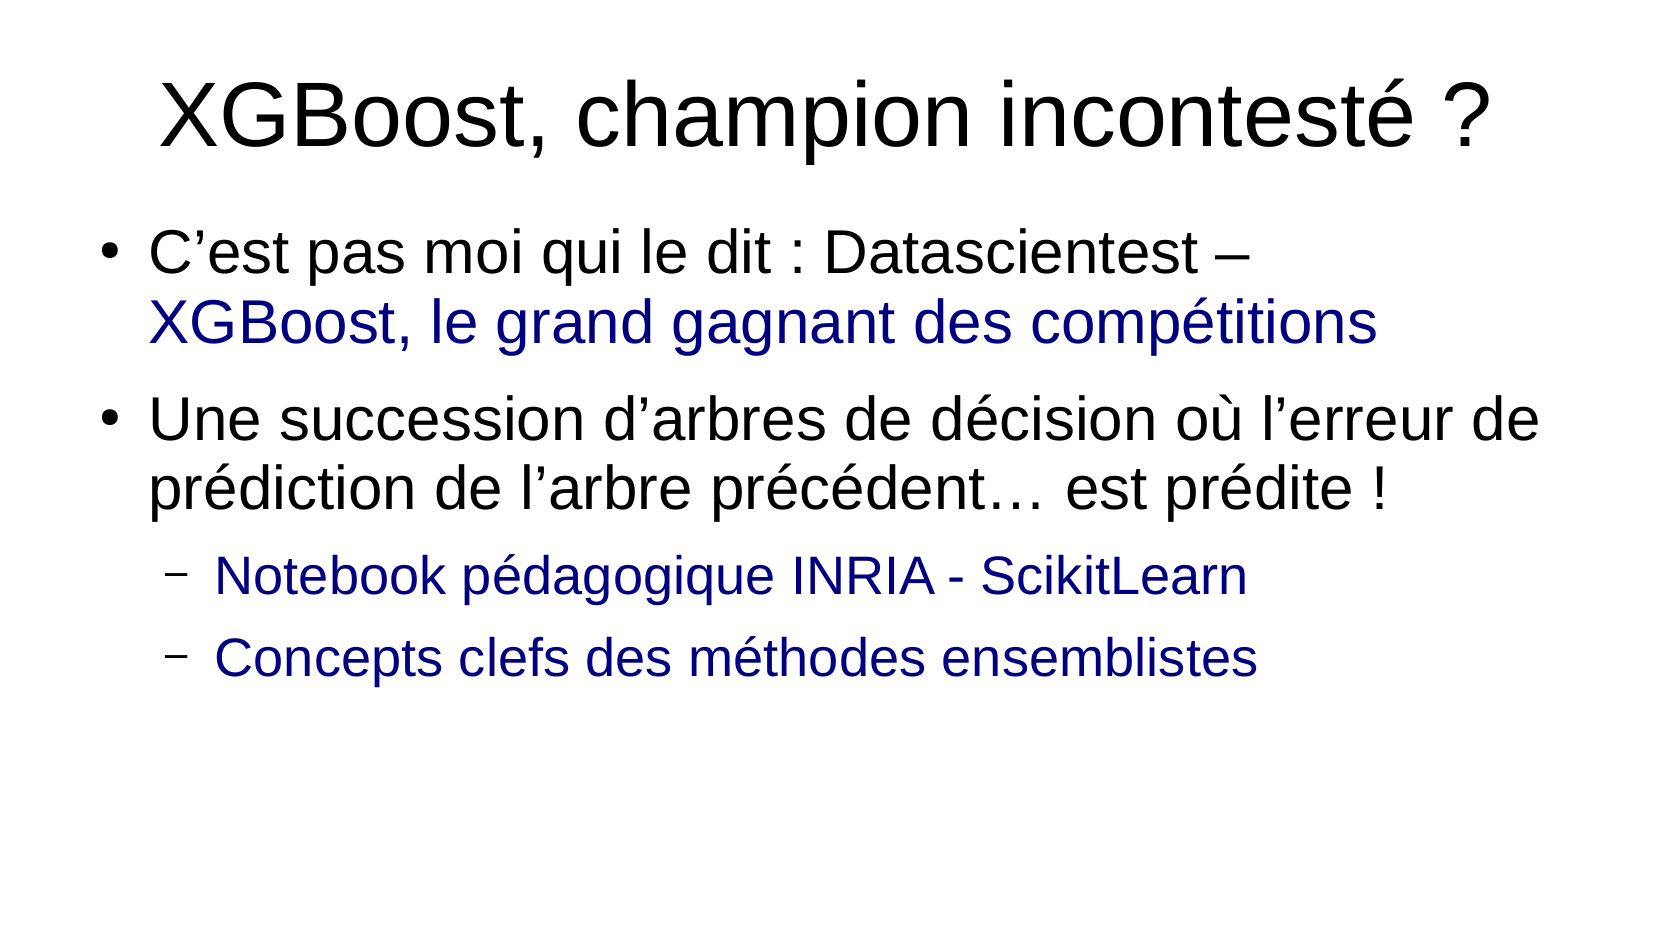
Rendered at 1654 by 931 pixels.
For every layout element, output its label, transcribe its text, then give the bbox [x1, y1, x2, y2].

title XGBoost, champion incontesté ? [82, 37, 1571, 193]
list C’est pas moi qui le dit : Datascientest – XGBoost, le grand gagnant des compétitions Une succession d’arbres de décision où l’erreur de prédiction de l’arbre précédent… est prédite ! Notebook pédagogique INRIA - ScikitLearn Concepts clefs des méthodes ensemblistes [82, 217, 1571, 758]
